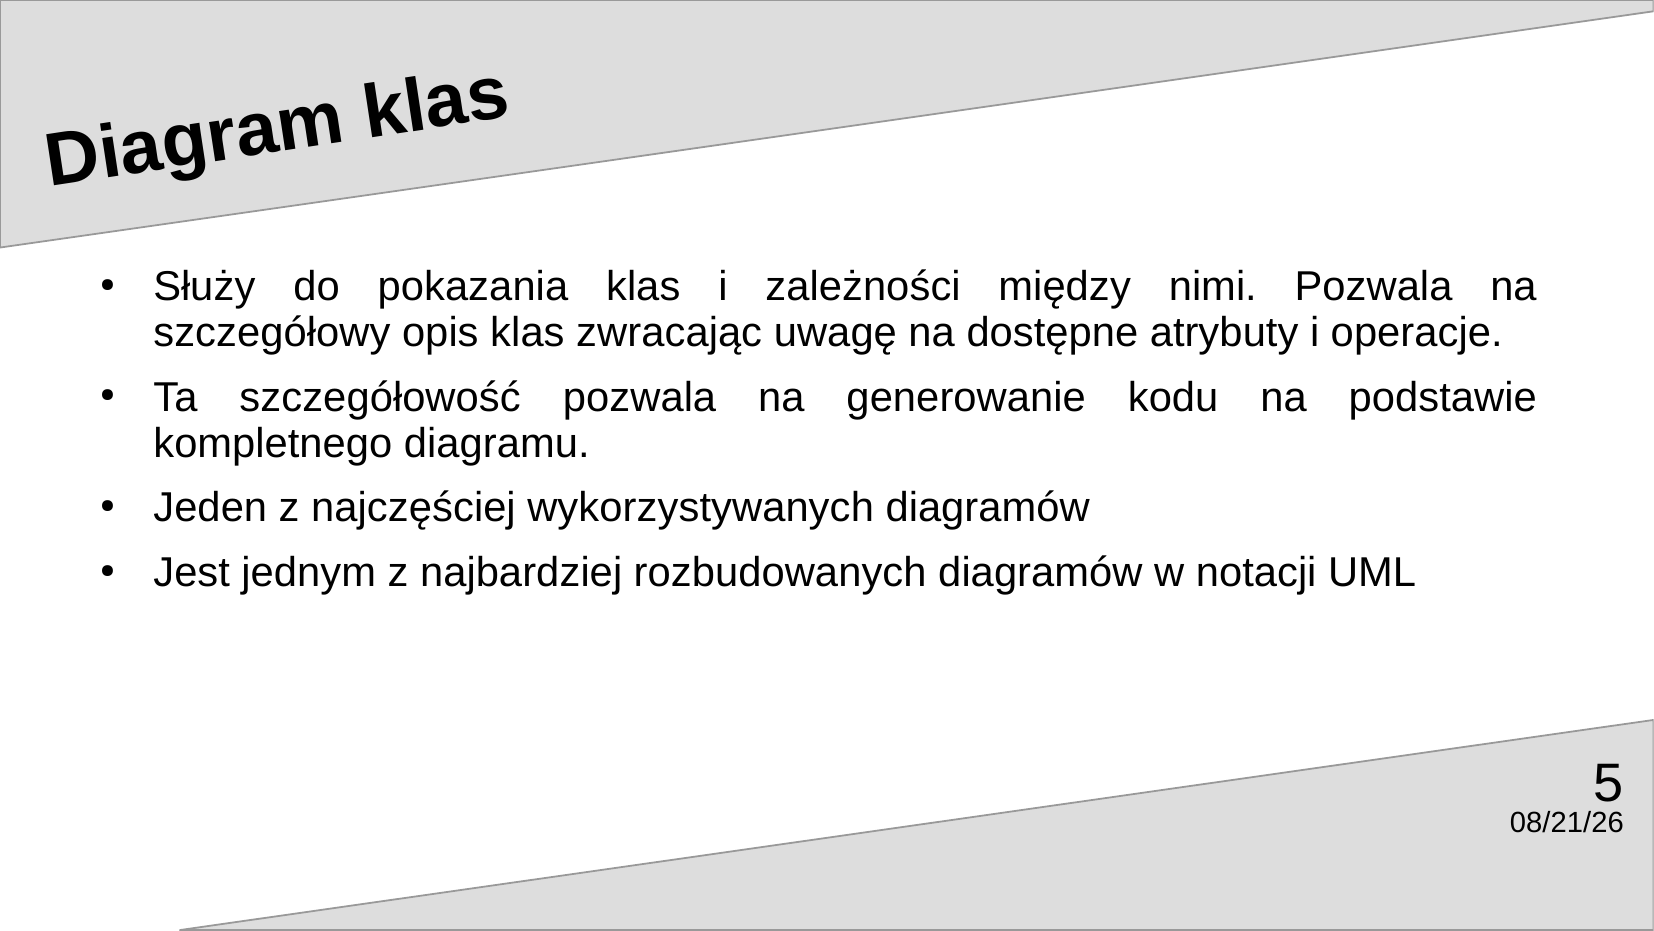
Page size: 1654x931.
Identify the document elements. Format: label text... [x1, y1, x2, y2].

title Diagram klas [34, 0, 1518, 238]
list Służy do pokazania klas i zależności między nimi. Pozwala na szczegółowy opis klas zwracając uwagę na dostępne atrybuty i operacje. Ta szczegółowość pozwala na generowanie kodu na podstawie kompletnego diagramu. Jeden z najczęściej wykorzystywanych diagramów Jest jednym z najbardziej rozbudowanych diagramów w notacji UML [82, 262, 1538, 802]
